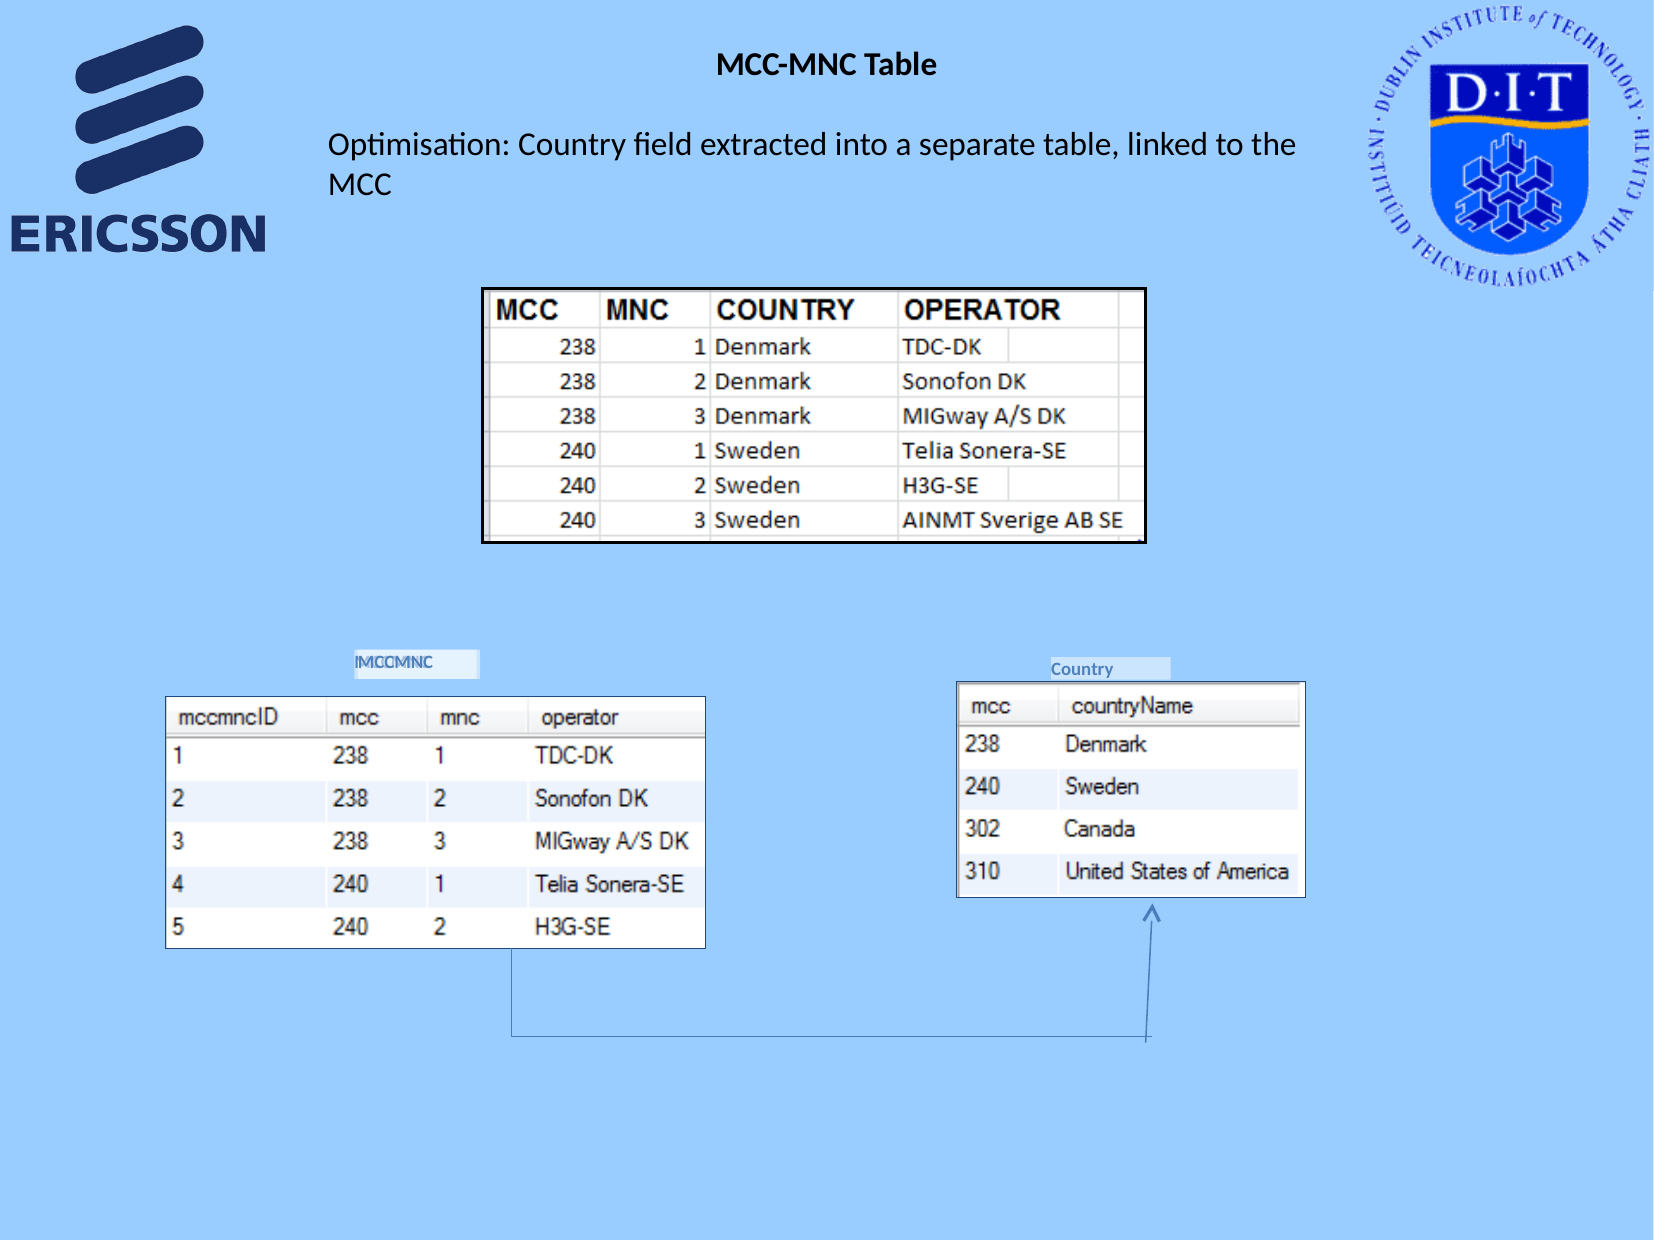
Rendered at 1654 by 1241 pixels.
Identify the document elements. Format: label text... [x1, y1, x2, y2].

text_box Country [1051, 657, 1171, 680]
picture [0, 0, 296, 296]
picture [165, 696, 706, 949]
picture [484, 289, 1144, 542]
text_box MCC-MNC Table Optimisation: Country field extracted into a separate table, linked to the MCC [312, 34, 1341, 210]
picture [1364, 0, 1654, 291]
text_box MCCMNC [357, 649, 481, 679]
picture [956, 681, 1306, 898]
